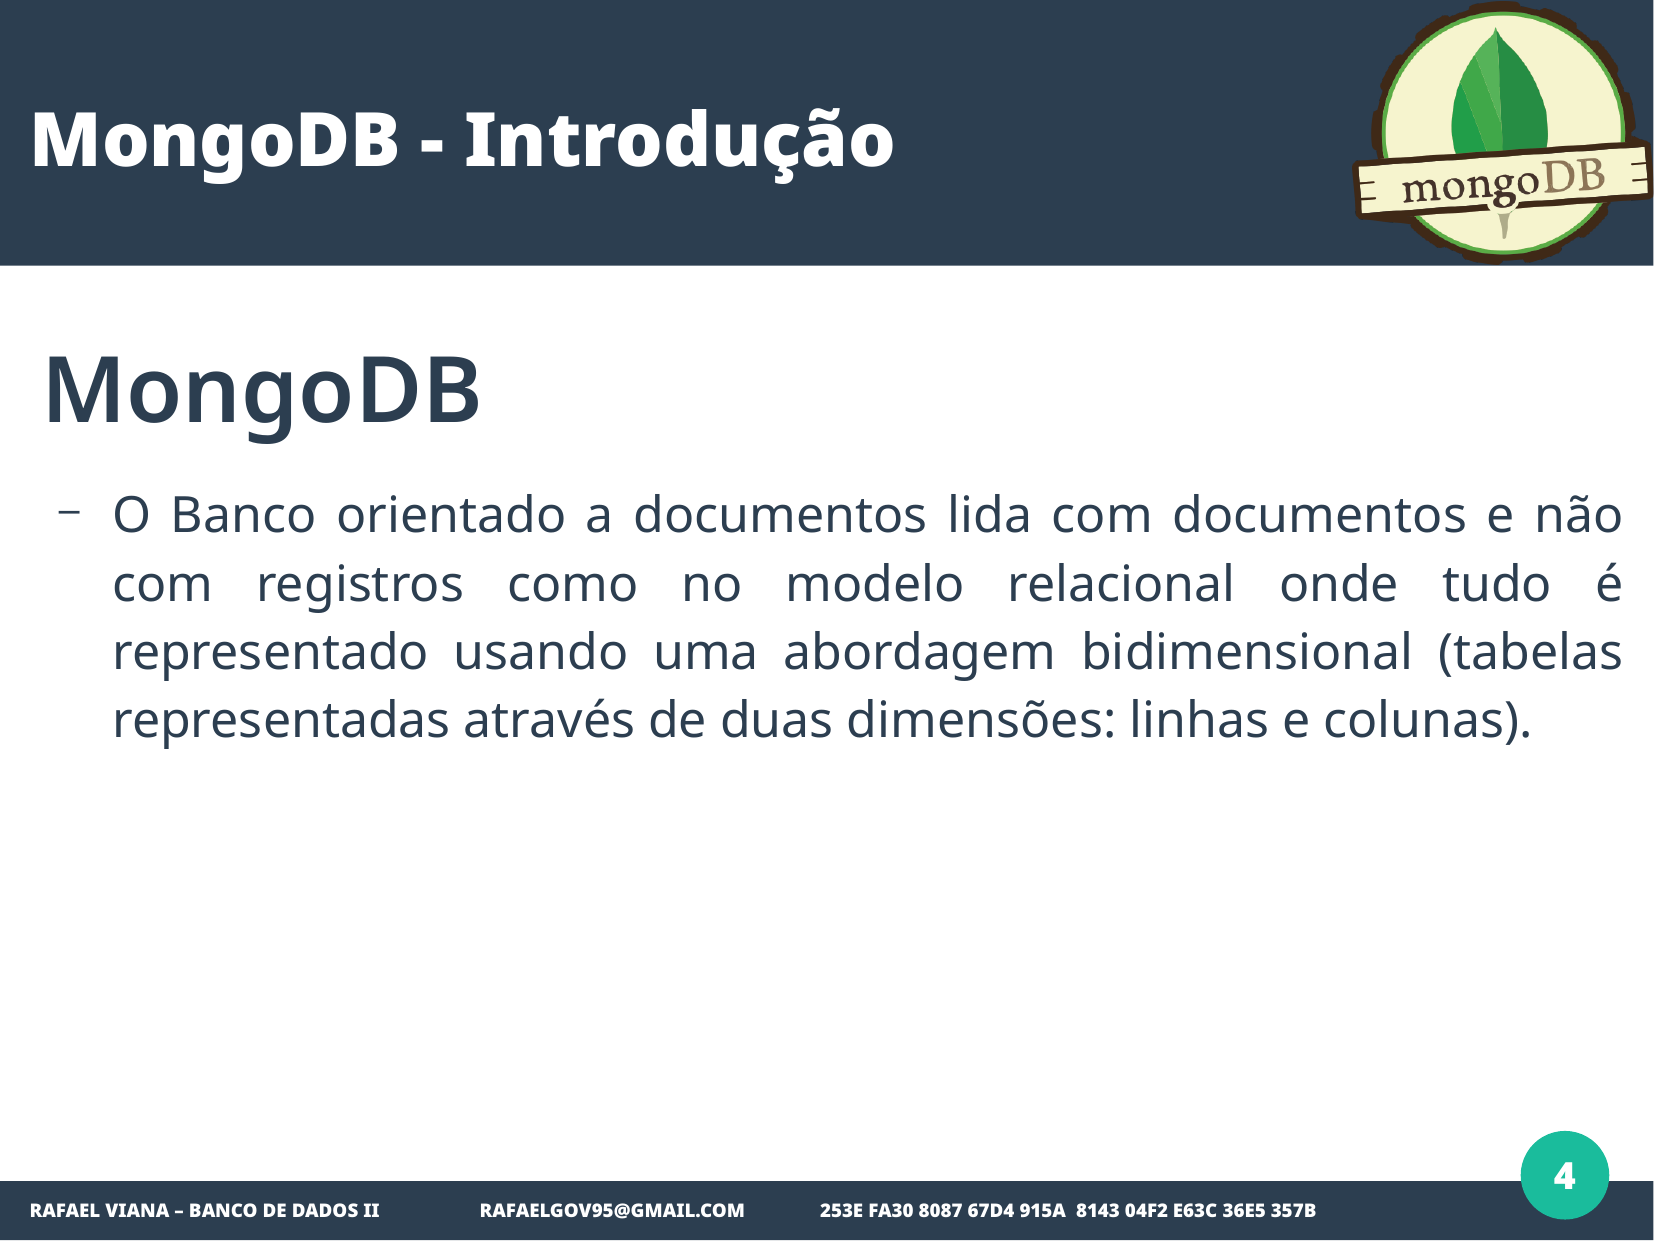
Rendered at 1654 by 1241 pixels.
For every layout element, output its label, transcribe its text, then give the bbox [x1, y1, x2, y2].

title MongoDB - Introdução [29, 59, 1352, 217]
text_box RAFAEL VIANA – BANCO DE DADOS II RAFAELGOV95@GMAIL.COM 253E FA30 8087 67D4 915A 8143 04F2 E63C 36E5 357B [29, 1181, 1654, 1241]
picture [1352, 0, 1654, 284]
text_box MongoDB O Banco orientado a documentos lida com documentos e não com registros como no modelo relacional onde tudo é representado usando uma abordagem bidimensional (tabelas representadas através de duas dimensões: linhas e colunas). [0, 324, 1625, 1034]
